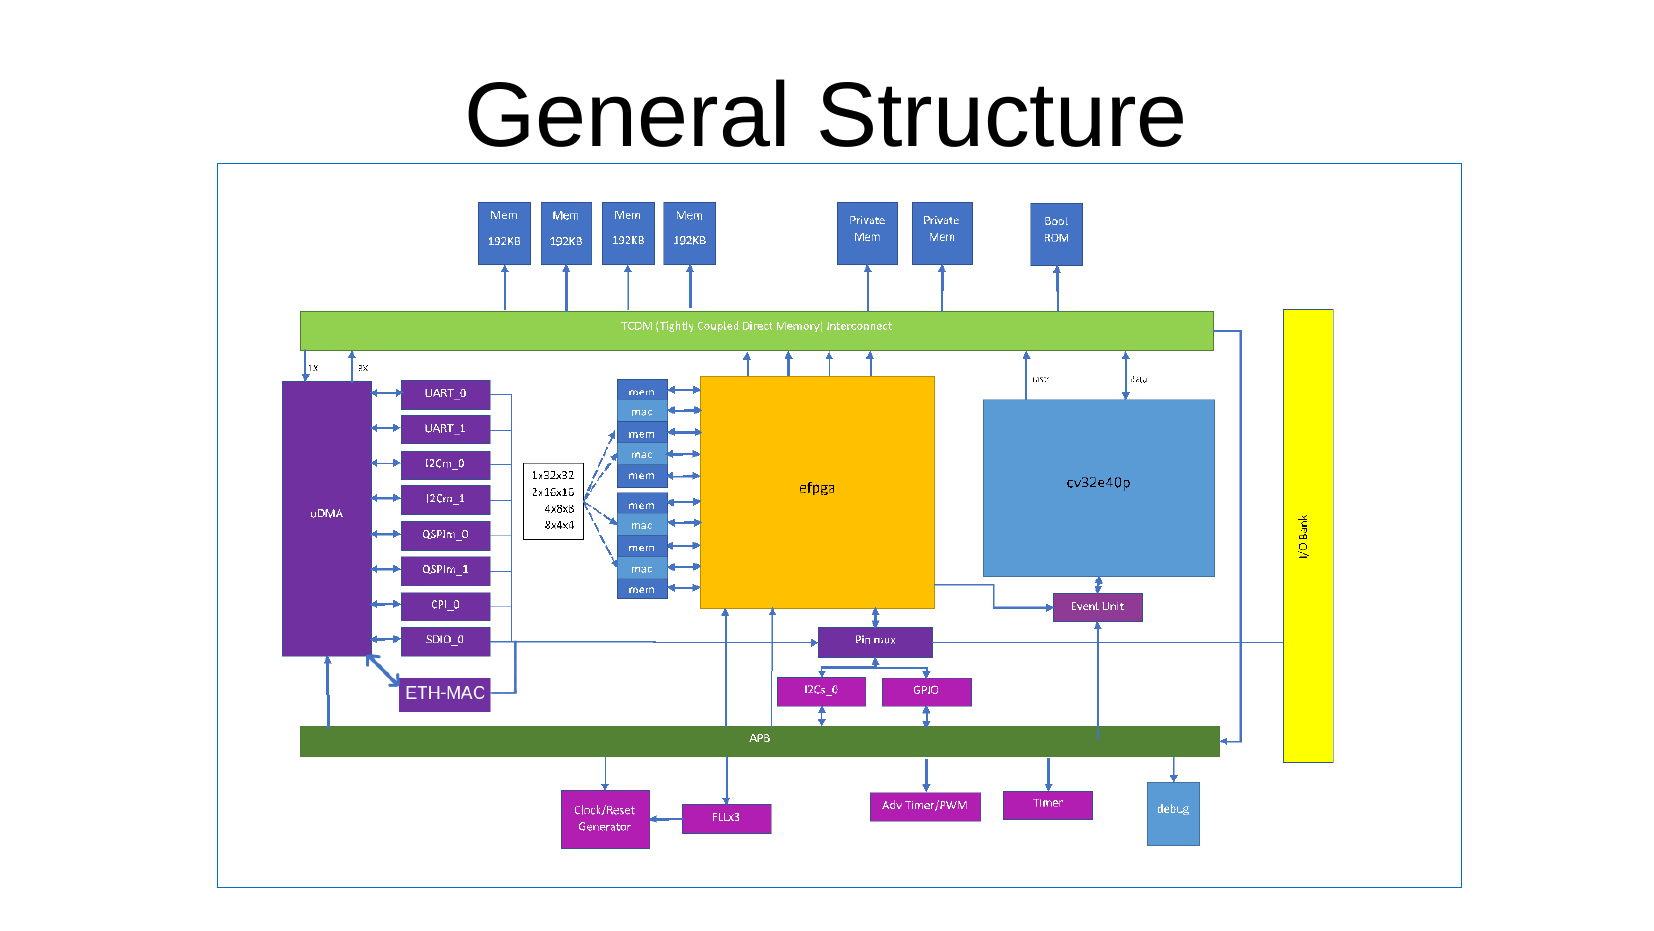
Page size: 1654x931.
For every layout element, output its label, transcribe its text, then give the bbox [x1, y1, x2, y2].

title General Structure [82, 37, 1571, 193]
picture [217, 163, 1463, 901]
